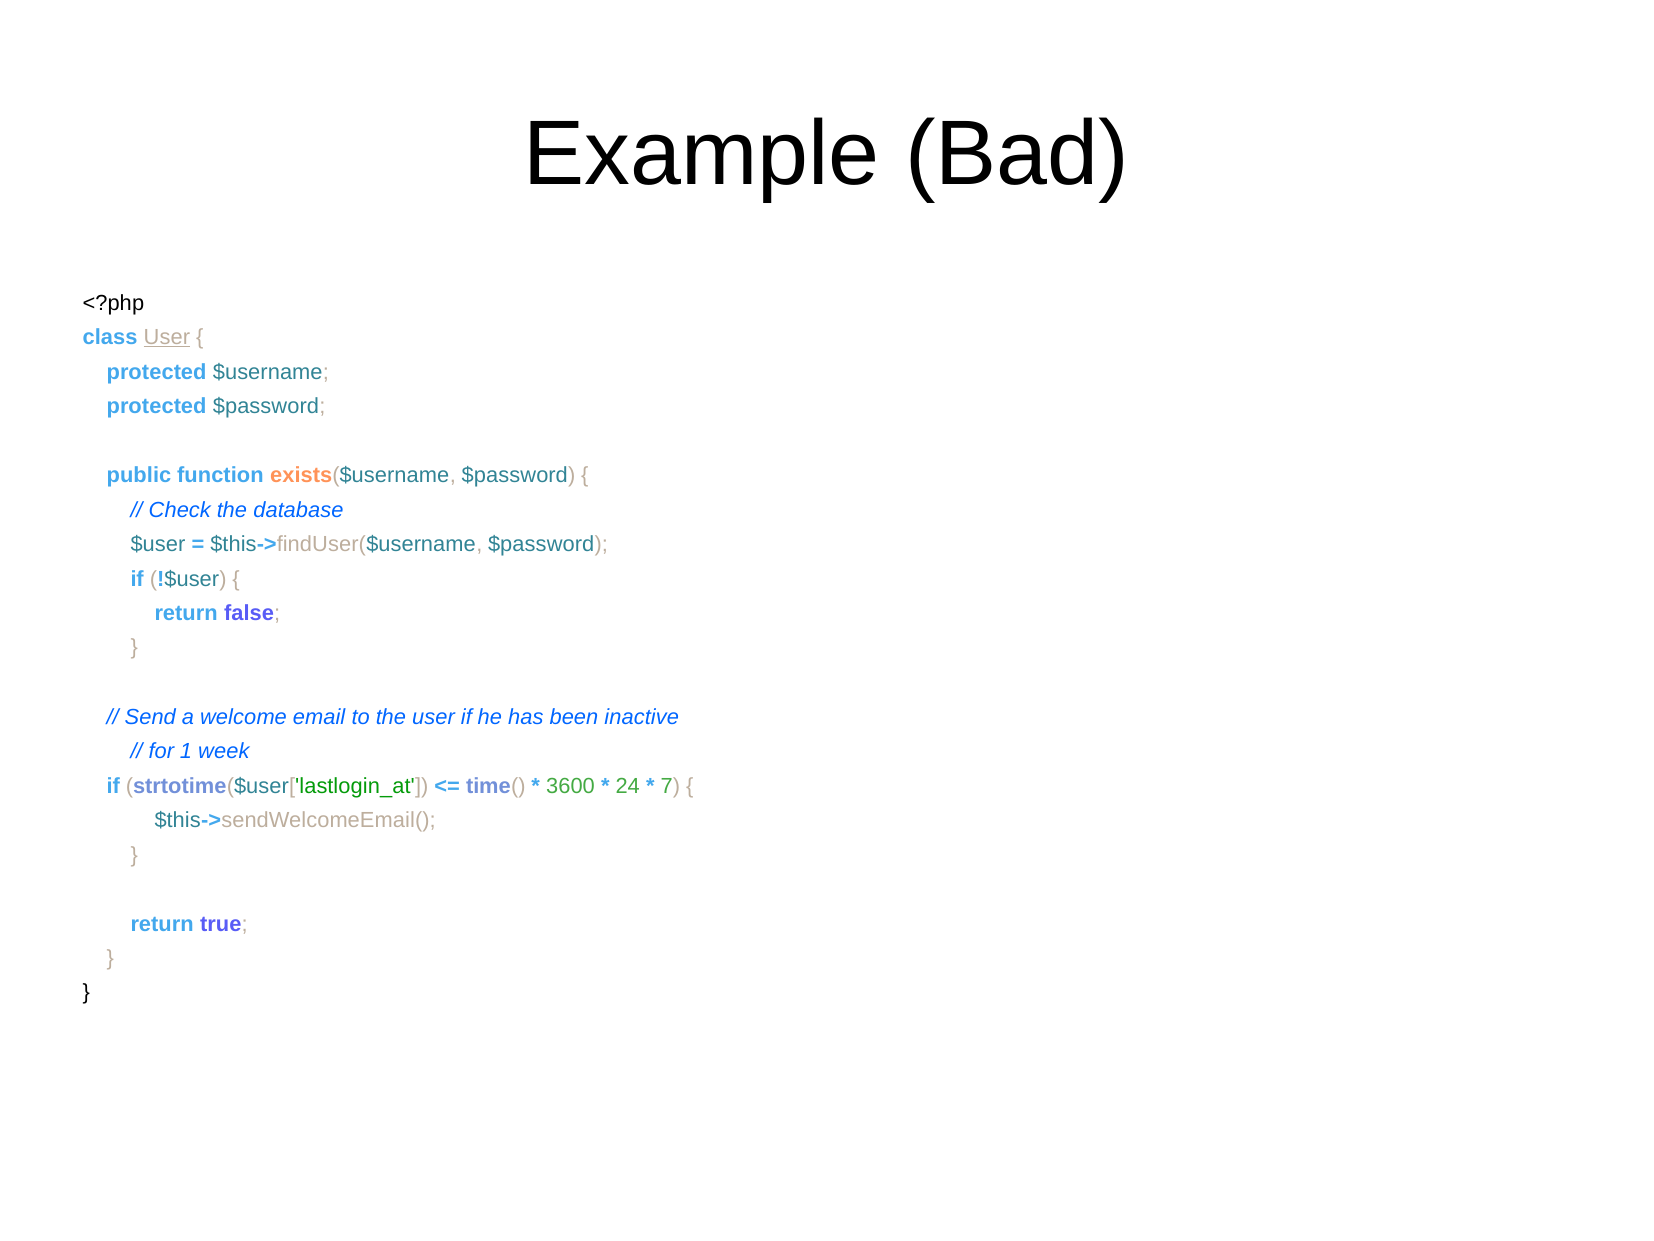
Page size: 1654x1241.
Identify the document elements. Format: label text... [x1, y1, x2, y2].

list <?php class User { protected $username; protected $password; public function exists($username, $password) { // Check the database $user = $this->findUser($username, $password); if (!$user) { return false; } // Send a welcome email to the user if he has been inactive // for 1 week if (strtotime($user['lastlogin_at']) <= time() * 3600 * 24 * 7) { $this->sendWelcomeEmail(); } return true; } } [82, 290, 1571, 1010]
title Example (Bad) [82, 49, 1571, 257]
